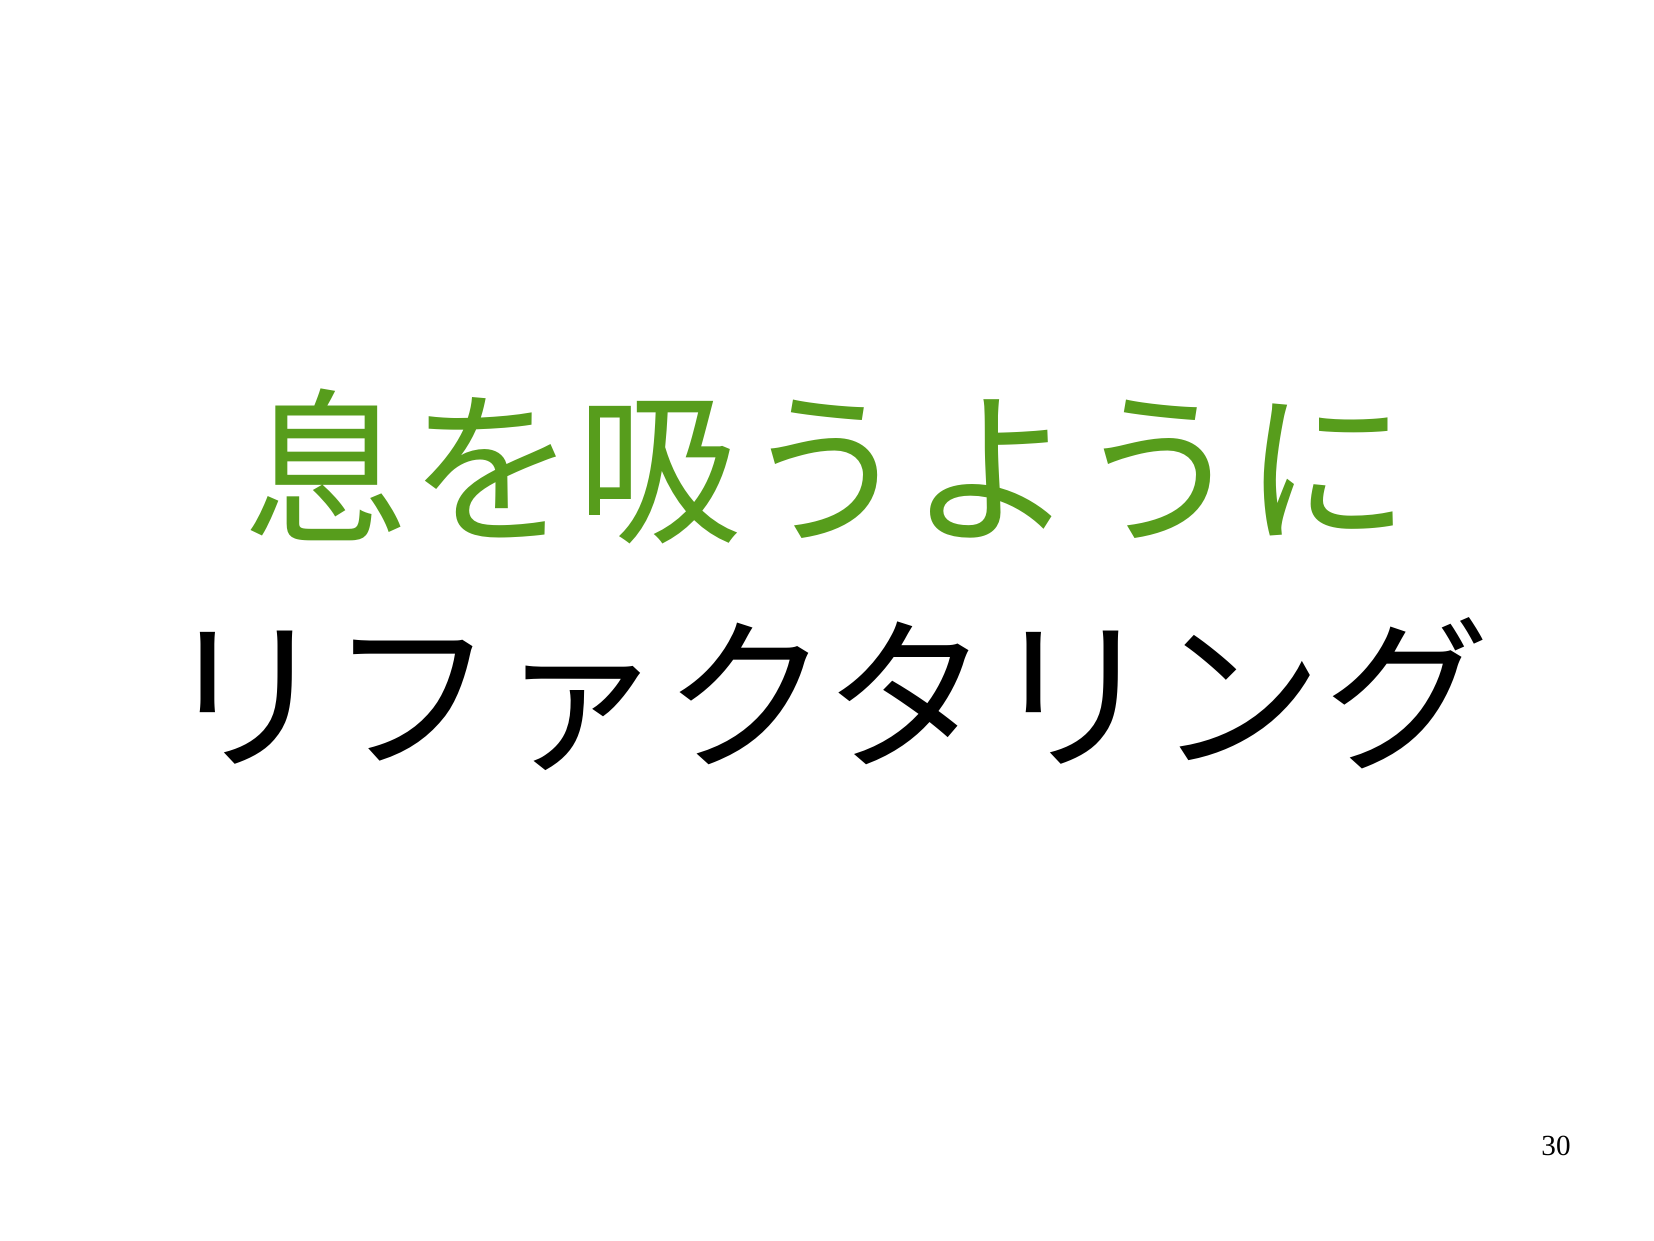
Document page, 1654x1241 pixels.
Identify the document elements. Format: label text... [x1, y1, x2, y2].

subtitle 息を吸うように リファクタリング [82, 56, 1571, 1102]
